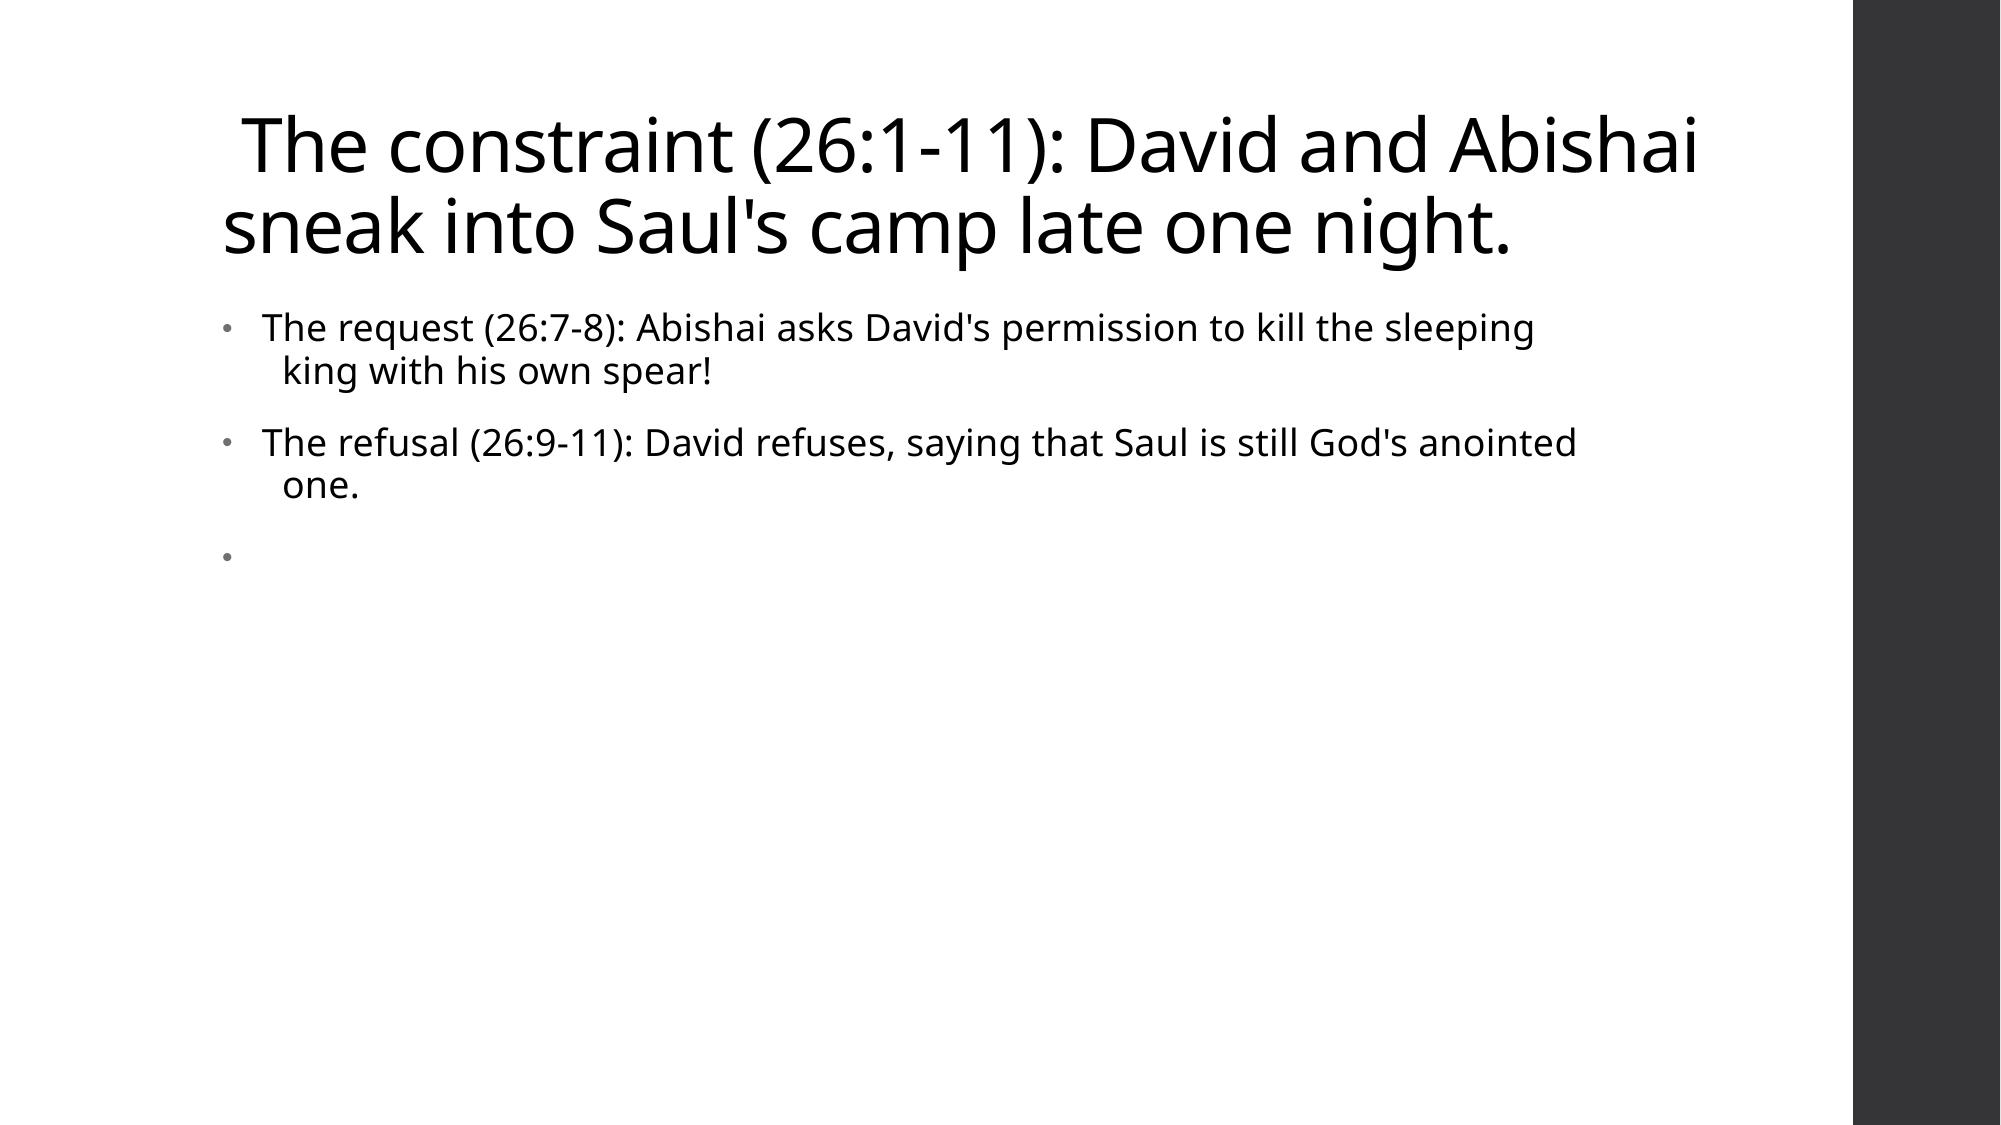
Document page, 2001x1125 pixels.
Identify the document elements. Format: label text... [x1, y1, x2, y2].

title The constraint (26:1-11): David and Abishai sneak into Saul's camp late one night. [206, 60, 1797, 278]
list The request (26:7-8): Abishai asks David's permission to kill the sleeping king with his own spear! The refusal (26:9-11): David refuses, saying that Saul is still God's anointed one. [206, 299, 1617, 1014]
